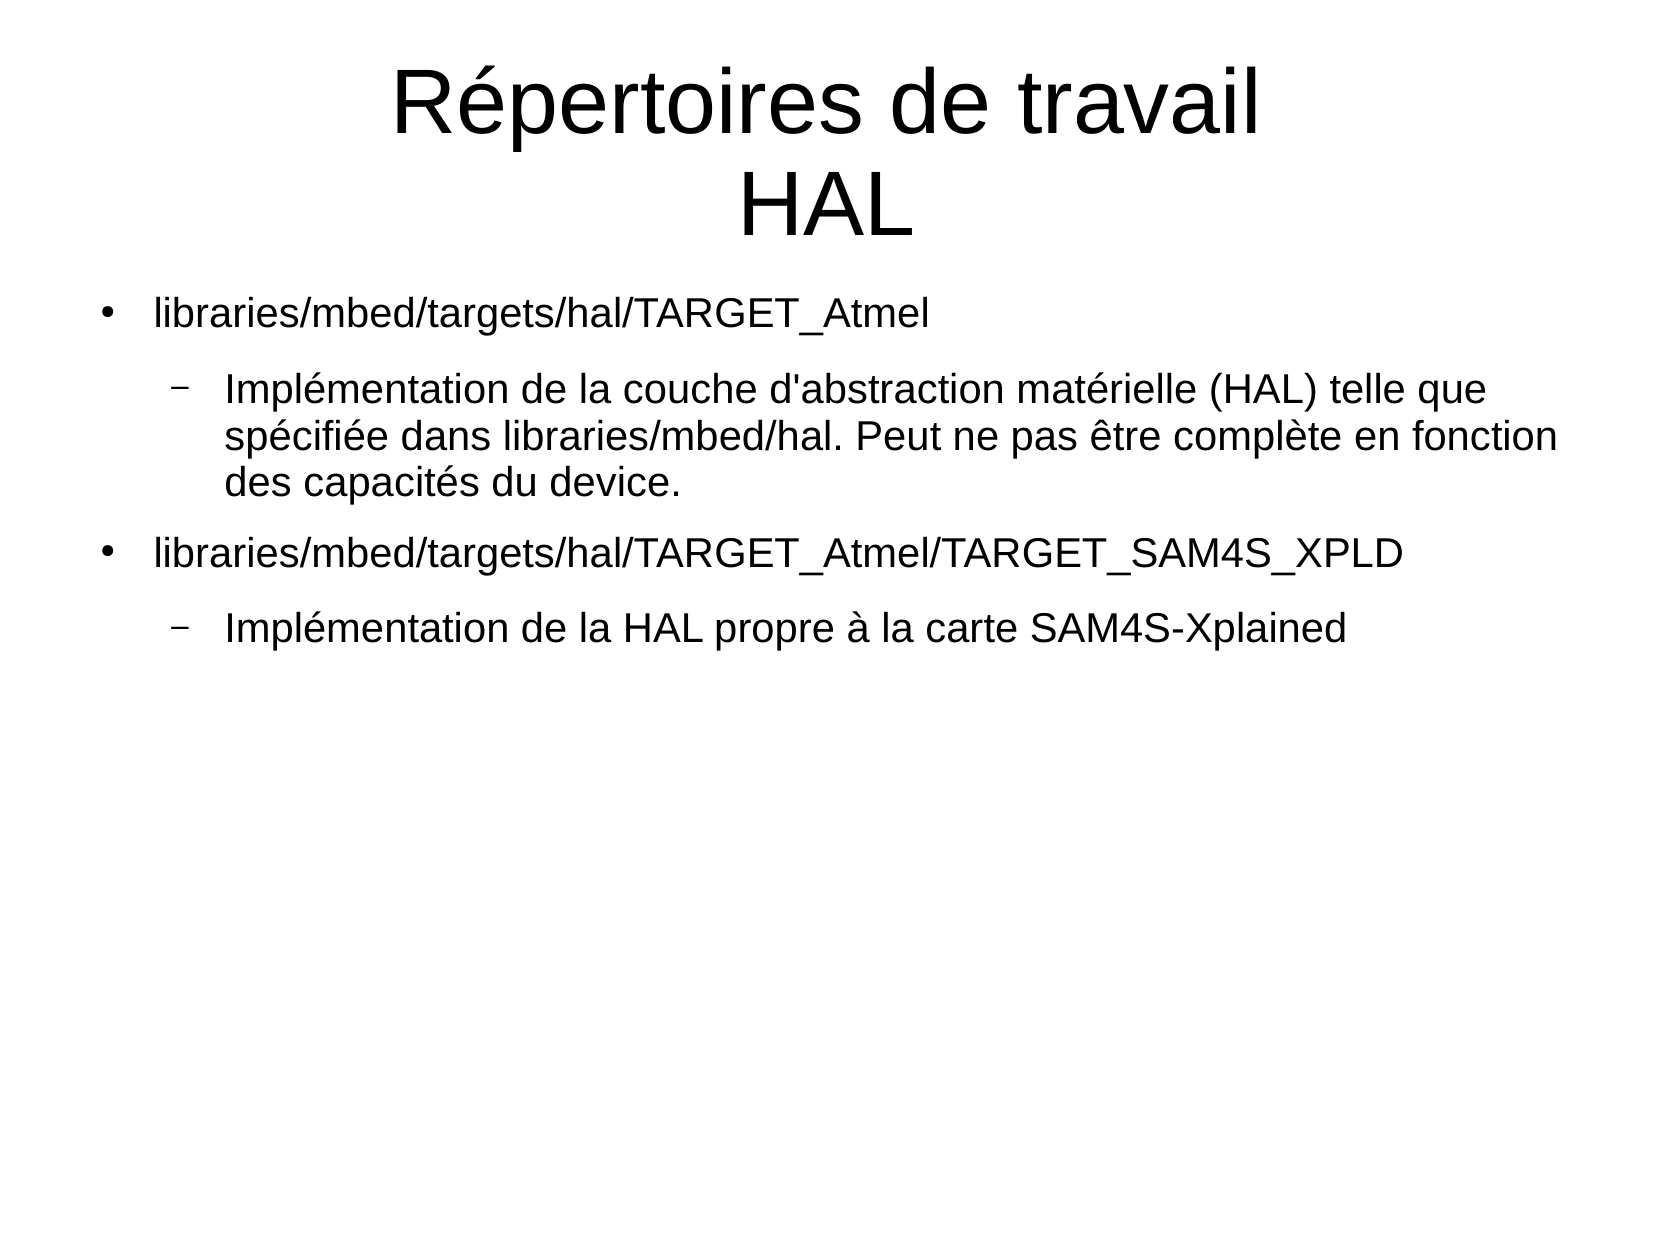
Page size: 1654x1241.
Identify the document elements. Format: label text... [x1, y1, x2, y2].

list libraries/mbed/targets/hal/TARGET_Atmel Implémentation de la couche d'abstraction matérielle (HAL) telle que spécifiée dans libraries/mbed/hal. Peut ne pas être complète en fonction des capacités du device. libraries/mbed/targets/hal/TARGET_Atmel/TARGET_SAM4S_XPLD Implémentation de la HAL propre à la carte SAM4S-Xplained [82, 290, 1571, 1010]
title Répertoires de travail HAL [82, 49, 1571, 257]
